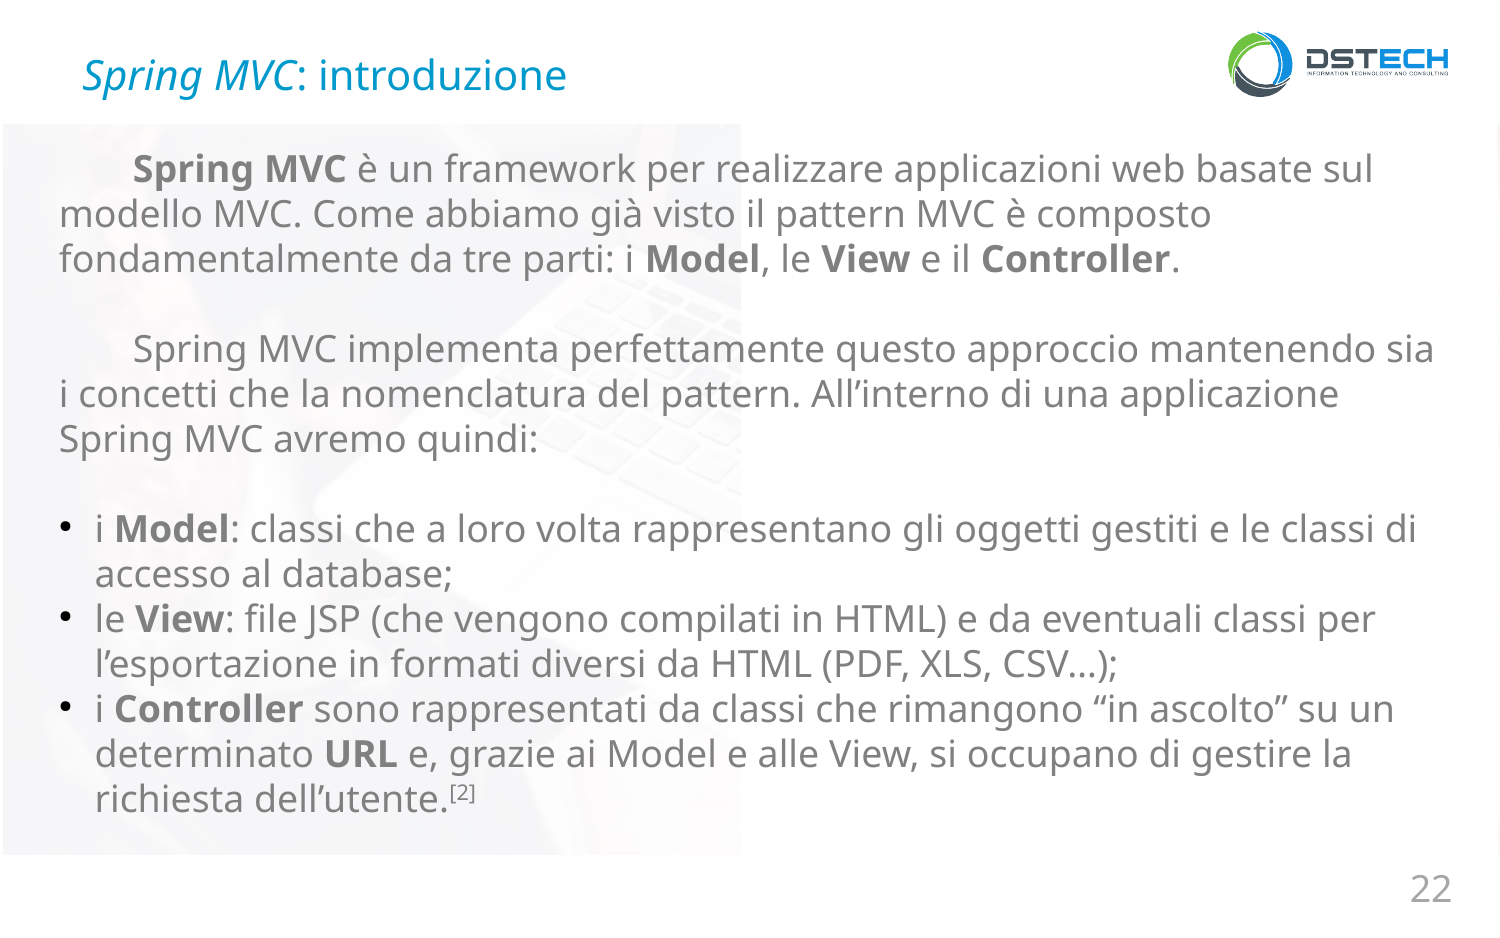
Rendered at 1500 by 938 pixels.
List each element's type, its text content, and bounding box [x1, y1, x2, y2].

text_box 22 [1381, 864, 1460, 910]
picture [3, 124, 741, 855]
text_box Spring MVC è un framework per realizzare applicazioni web basate sul modello MVC. Come abbiamo già visto il pattern MVC è composto fondamentalmente da tre parti: i Model, le View e il Controller. Spring MVC implementa perfettamente questo approccio mantenendo sia i concetti che la nomenclatura del pattern. All’interno di una applicazione Spring MVC avremo quindi: i Model: classi che a loro volta rappresentano gli oggetti gestiti e le classi di accesso al database; le View: file JSP (che vengono compilati in HTML) e da eventuali classi per l’esportazione in formati diversi da HTML (PDF, XLS, CSV…); i Controller sono rappresentati da classi che rimangono “in ascolto” su un determinato URL e, grazie ai Model e alle View, si occupano di gestire la richiesta dell’utente.[2] [59, 145, 1453, 871]
text_box Spring MVC: introduzione [67, 41, 1034, 107]
picture [1228, 31, 1448, 97]
text_box [741, 124, 1497, 869]
